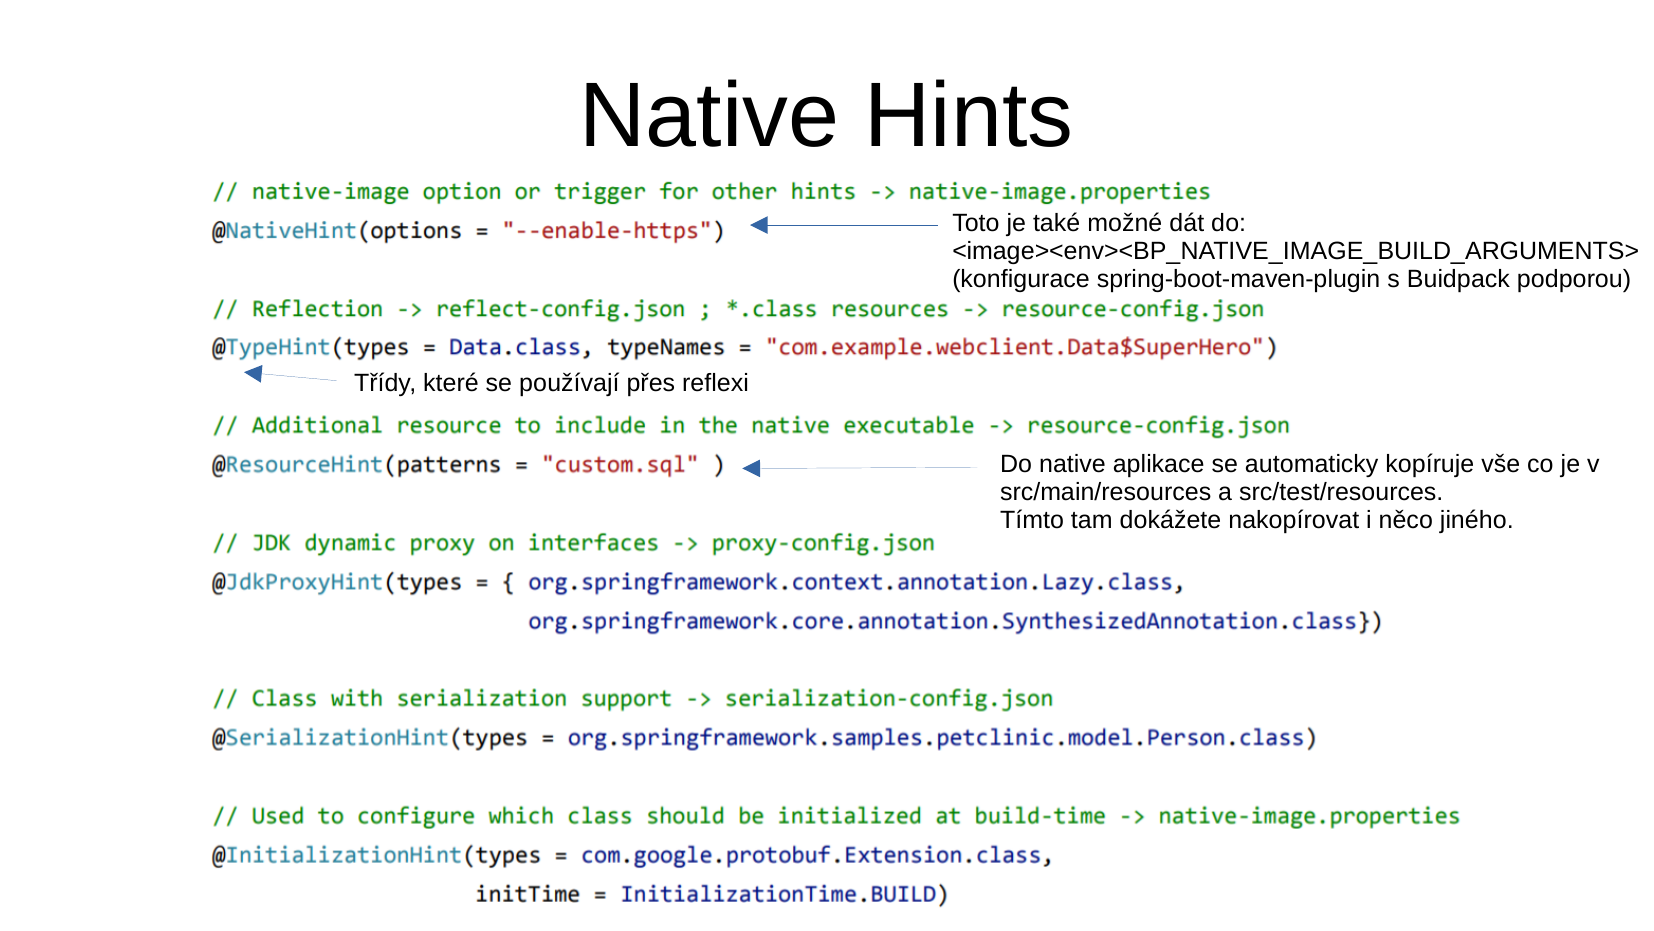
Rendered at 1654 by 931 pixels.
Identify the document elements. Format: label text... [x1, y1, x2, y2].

text_box Třídy, které se používají přes reflexi [339, 361, 765, 405]
text_box Do native aplikace se automaticky kopíruje vše co je v src/main/resources a src/test/resources. Tímto tam dokážete nakopírovat i něco jiného. [985, 442, 1624, 542]
picture [187, 166, 1488, 922]
text_box Toto je také možné dát do: <image><env><BP_NATIVE_IMAGE_BUILD_ARGUMENTS> (konfigurace spring-boot-maven-plugin s Buidpack podporou) [937, 201, 1654, 301]
title Native Hints [82, 37, 1571, 193]
